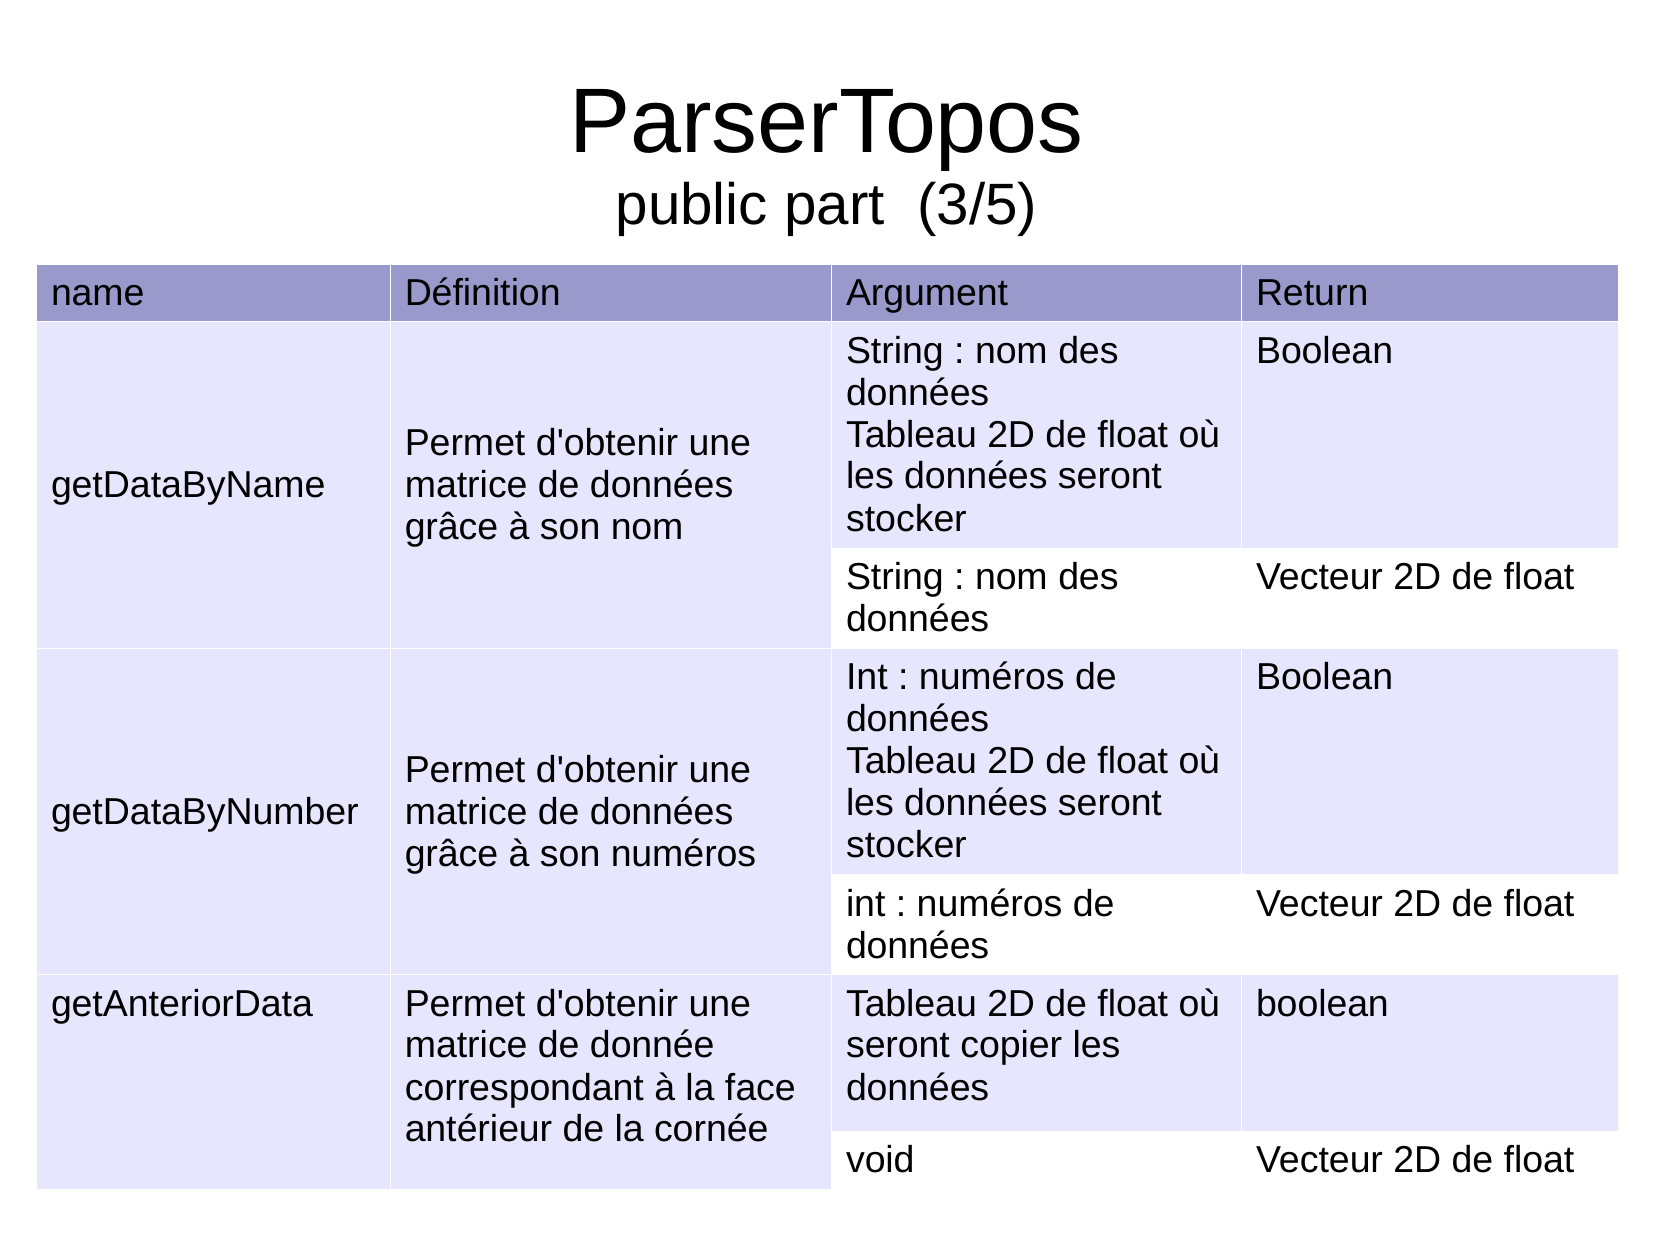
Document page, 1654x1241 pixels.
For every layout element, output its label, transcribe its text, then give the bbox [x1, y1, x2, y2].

table_cell getDataByName [37, 322, 390, 648]
table_cell Vecteur 2D de float [1242, 1132, 1618, 1189]
table_cell Vecteur 2D de float [1242, 549, 1618, 648]
table_cell Permet d'obtenir une matrice de donnée correspondant à la face antérieur de la cornée [391, 975, 831, 1189]
table_cell Permet d'obtenir une matrice de données grâce à son numéros [391, 649, 831, 974]
table_header name [37, 265, 390, 321]
title ParserTopos public part (3/5) [82, 49, 1571, 257]
table_cell Vecteur 2D de float [1242, 875, 1618, 974]
table_cell getDataByNumber [37, 649, 390, 974]
table_cell String : nom des données Tableau 2D de float où les données seront stocker [832, 322, 1241, 548]
table_header Return [1242, 265, 1618, 321]
table_cell String : nom des données [832, 549, 1241, 648]
table_cell getAnteriorData [37, 975, 390, 1189]
table_cell int : numéros de données [832, 875, 1241, 974]
table_cell boolean [1242, 975, 1618, 1131]
table_header Définition [391, 265, 831, 321]
table_cell Permet d'obtenir une matrice de données grâce à son nom [391, 322, 831, 648]
table_header Argument [832, 265, 1241, 321]
table_cell void [832, 1132, 1241, 1189]
table_cell Boolean [1242, 322, 1618, 548]
table_cell Tableau 2D de float où seront copier les données [832, 975, 1241, 1131]
table_cell Boolean [1242, 649, 1618, 874]
table_cell Int : numéros de données Tableau 2D de float où les données seront stocker [832, 649, 1241, 874]
